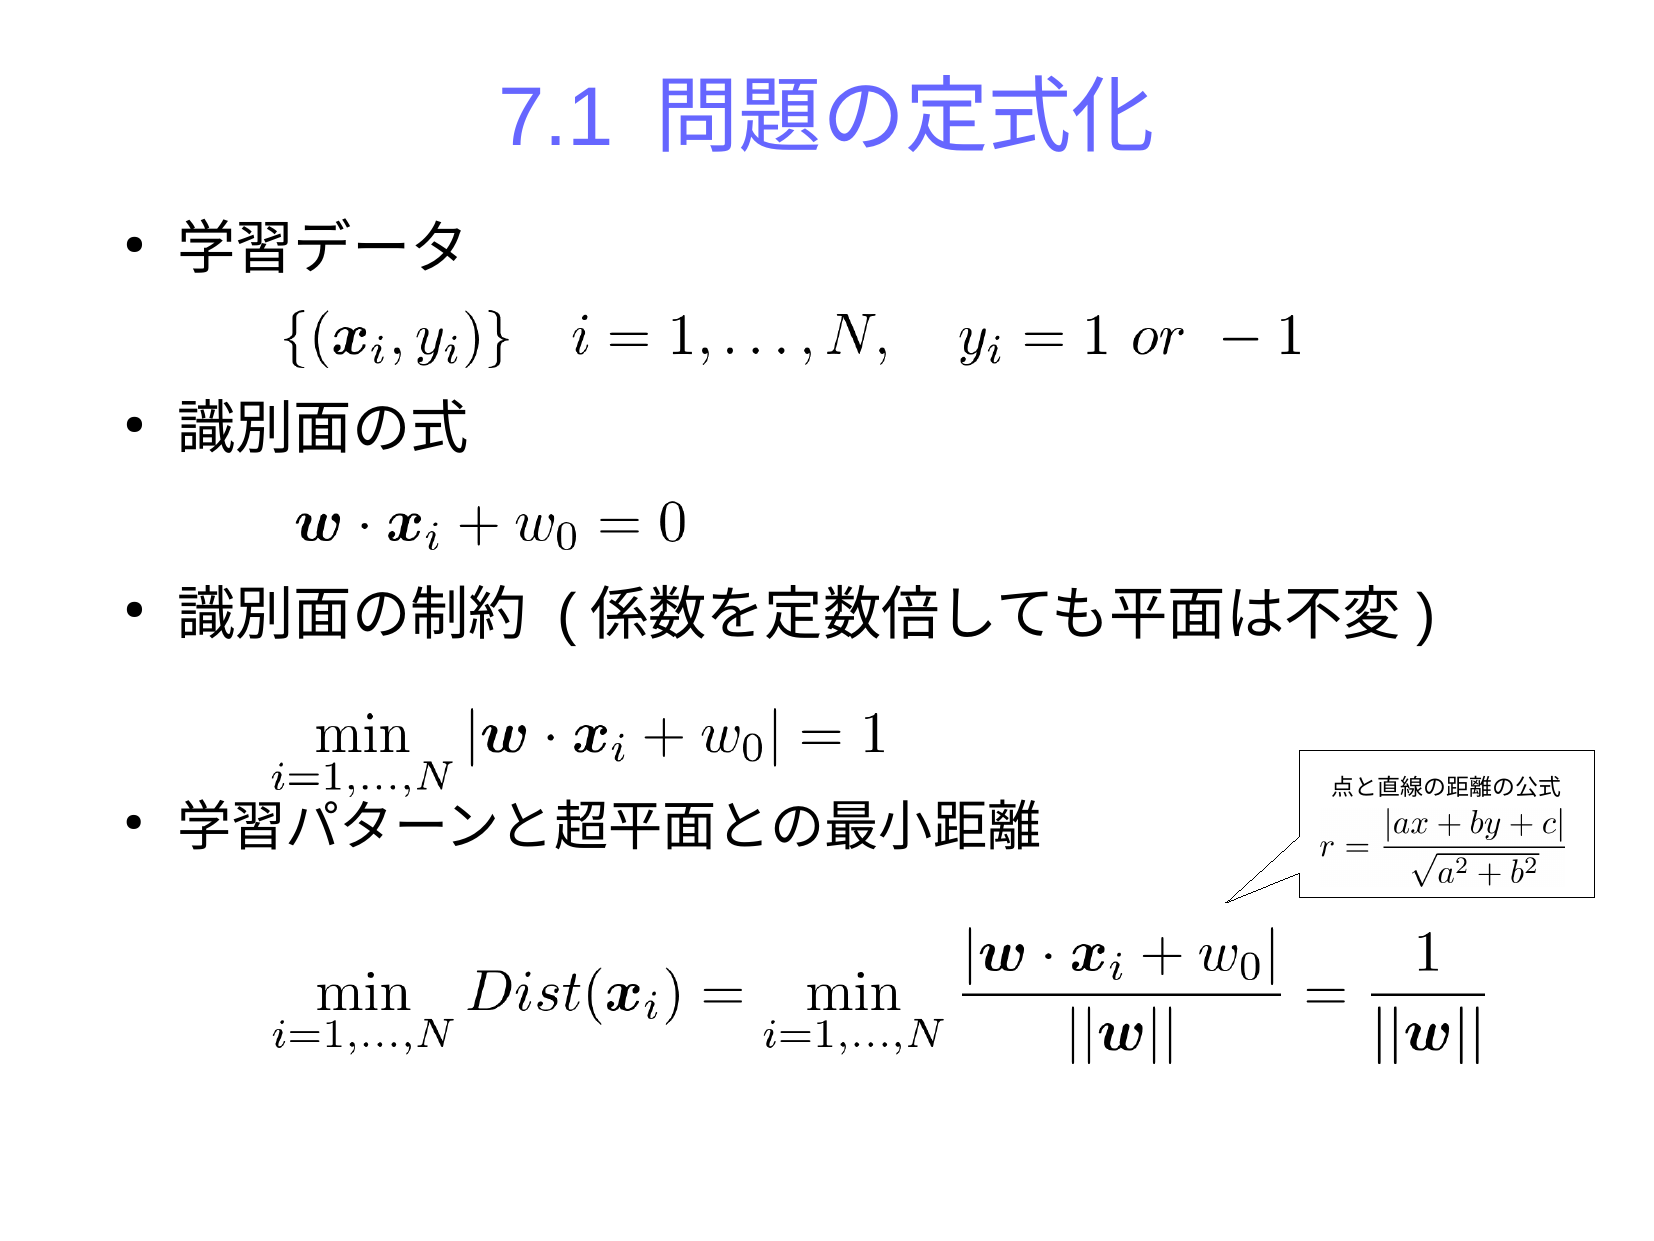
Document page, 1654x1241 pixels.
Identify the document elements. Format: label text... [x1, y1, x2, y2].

picture [295, 501, 685, 550]
text_box 点と直線の距離の公式 [1225, 750, 1595, 903]
picture [271, 708, 884, 797]
picture [1320, 808, 1565, 887]
title 7.1 問題の定式化 [82, 49, 1571, 178]
picture [283, 310, 1300, 369]
list 学習データ 識別面の式 識別面の制約 (係数を定数倍しても平面は不変) 学習パターンと超平面との最小距離 [106, 206, 1595, 1076]
picture [272, 927, 1485, 1064]
